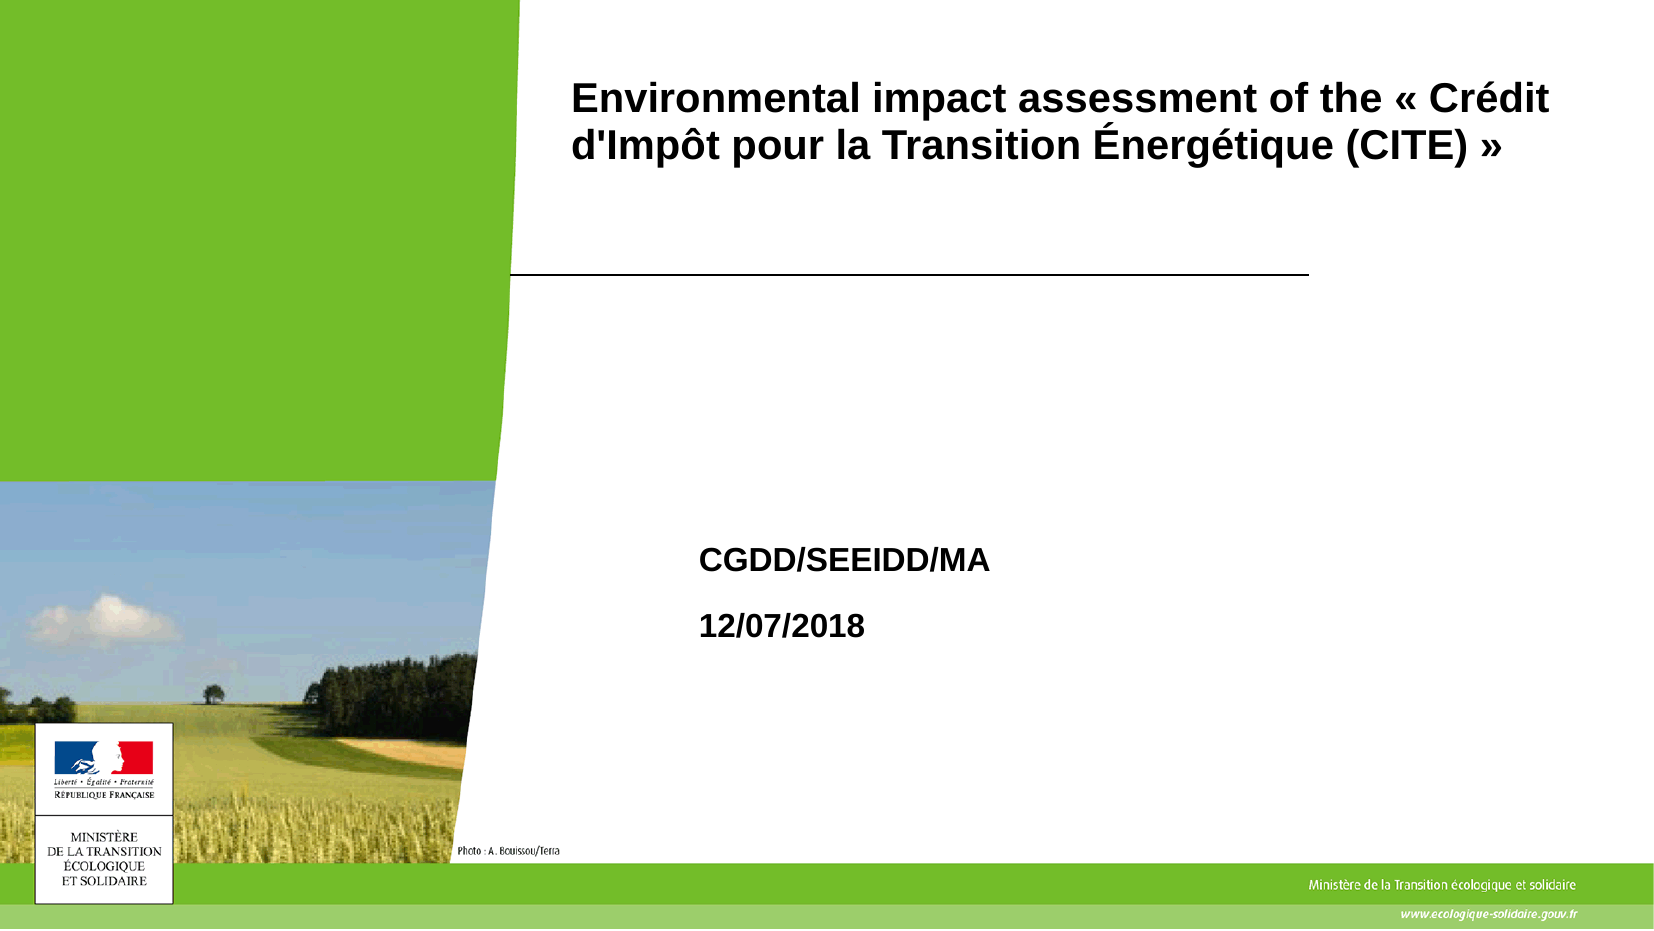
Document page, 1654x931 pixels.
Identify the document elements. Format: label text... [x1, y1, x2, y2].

subtitle CGDD/SEEIDD/MA 12/07/2018 [699, 427, 1487, 669]
picture [0, 0, 1654, 929]
title Environmental impact assessment of the « Crédit d'Impôt pour la Transition Énergétique (CITE) » [571, 49, 1577, 194]
